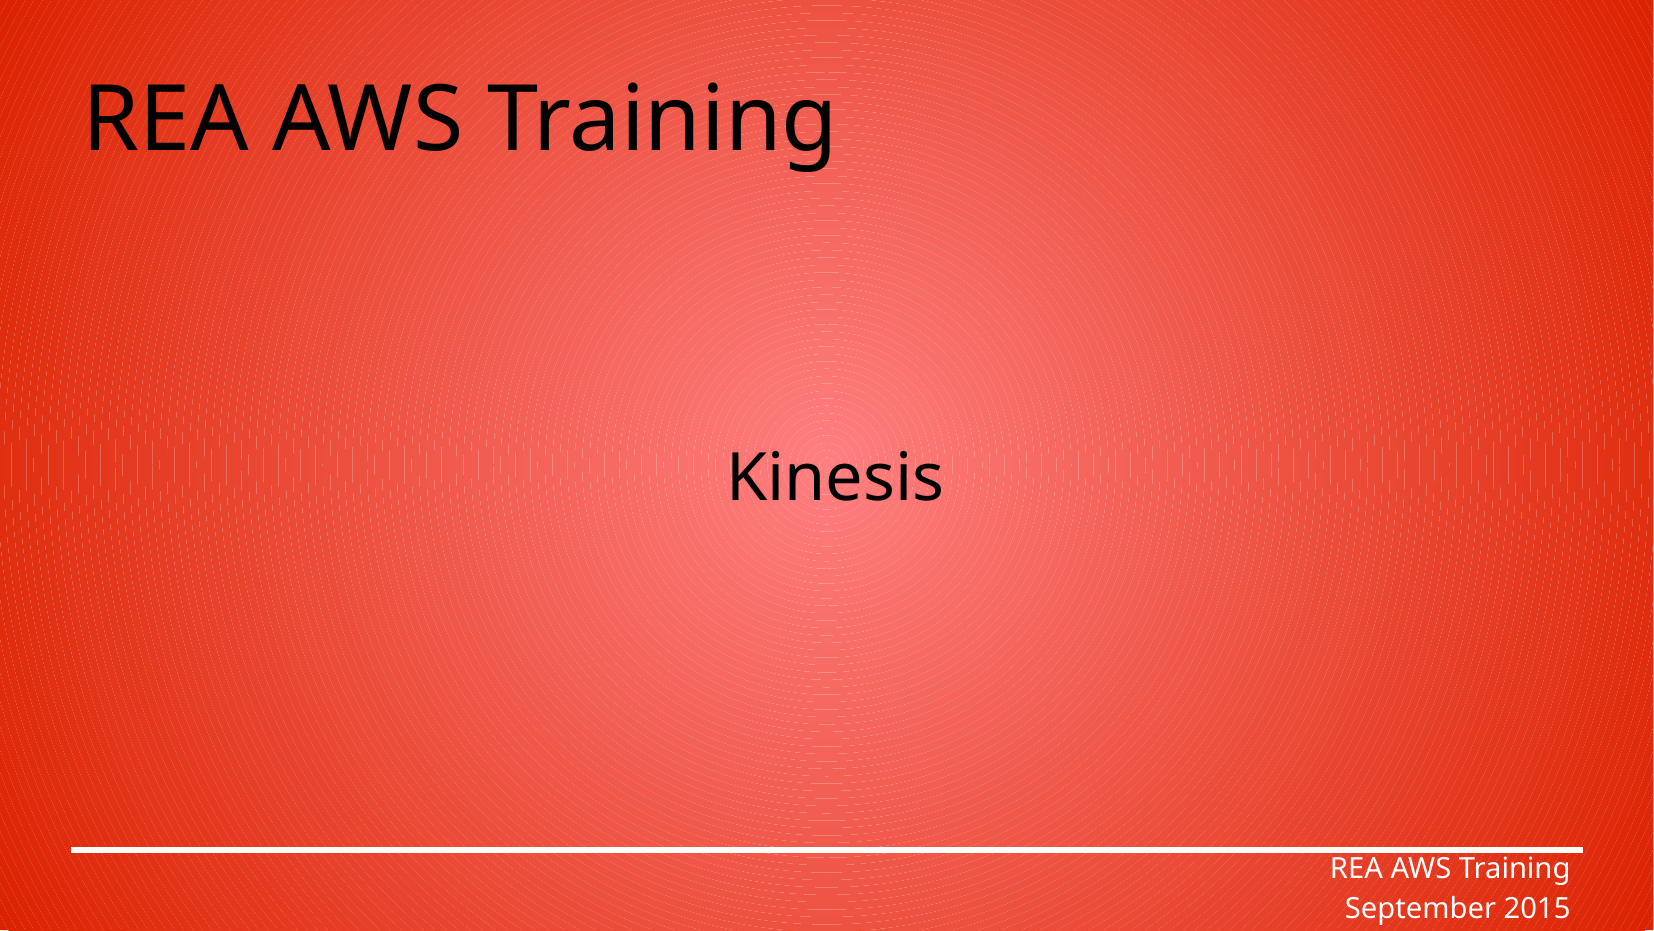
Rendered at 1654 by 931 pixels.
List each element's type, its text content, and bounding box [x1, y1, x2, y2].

title REA AWS Training [82, 37, 1571, 193]
list Kinesis [82, 217, 1571, 758]
